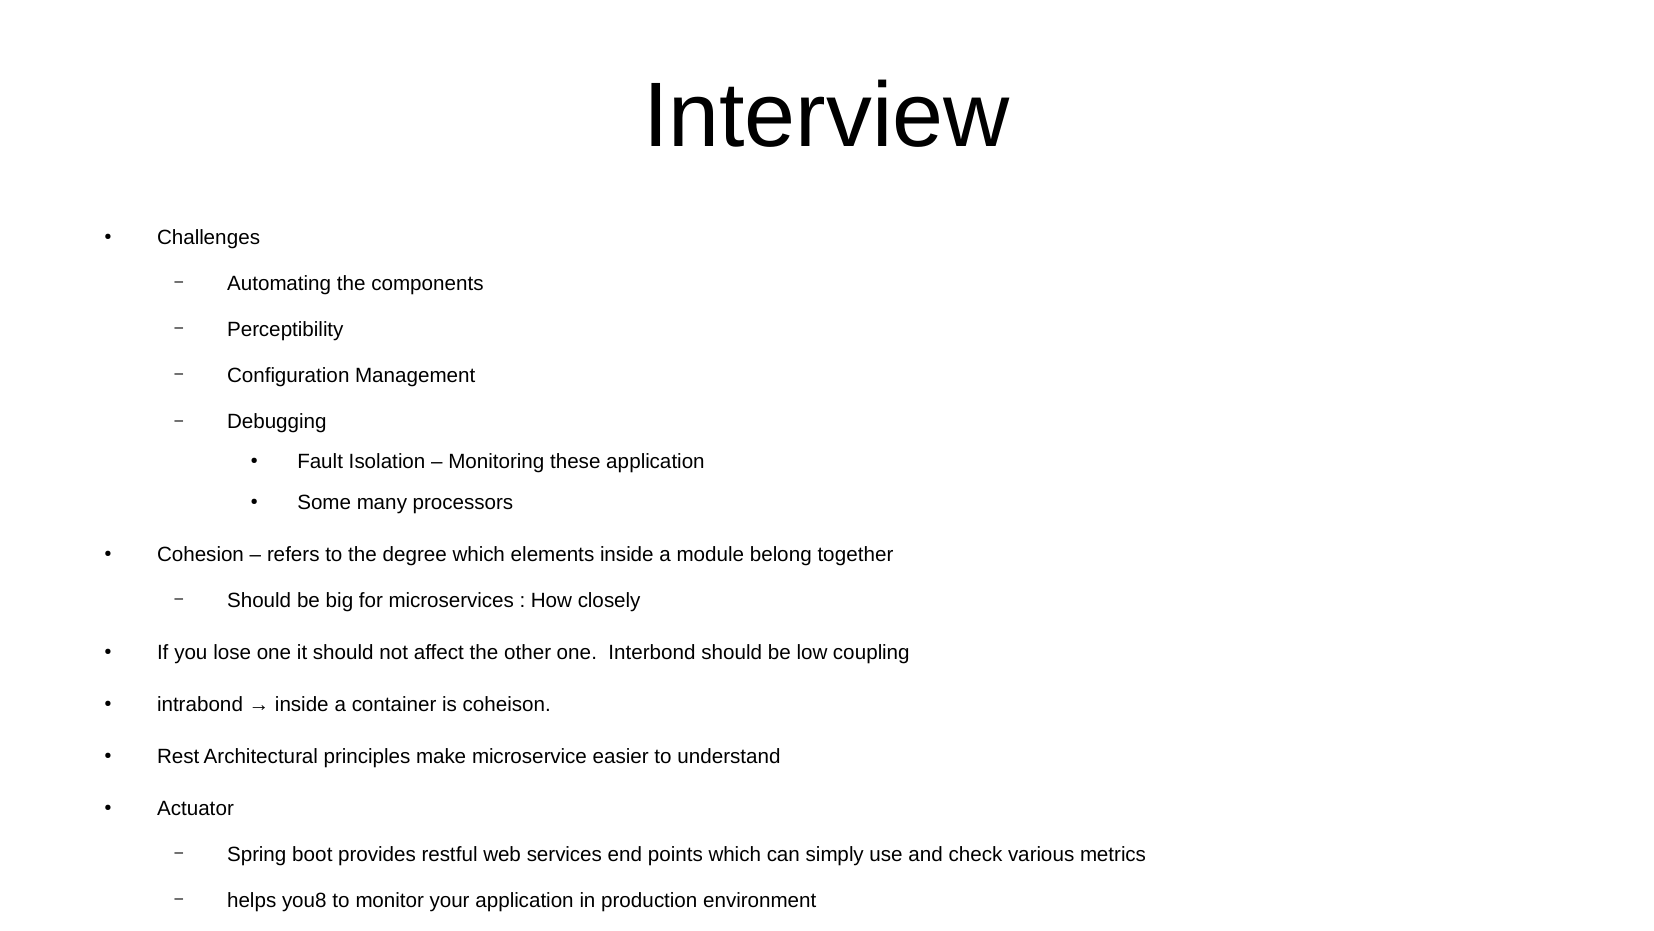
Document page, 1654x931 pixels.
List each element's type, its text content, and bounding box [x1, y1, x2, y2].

list Challenges Automating the components Perceptibility Configuration Management Debugging Fault Isolation – Monitoring these application Some many processors Cohesion – refers to the degree which elements inside a module belong together Should be big for microservices : How closely If you lose one it should not affect the other one. Interbond should be low coupling intrabond → inside a container is coheison. Rest Architectural principles make microservice easier to understand Actuator Spring boot provides restful web services end points which can simply use and check various metrics helps you8 to monitor your application in production environment [86, 225, 1636, 916]
title Interview [82, 37, 1571, 193]
